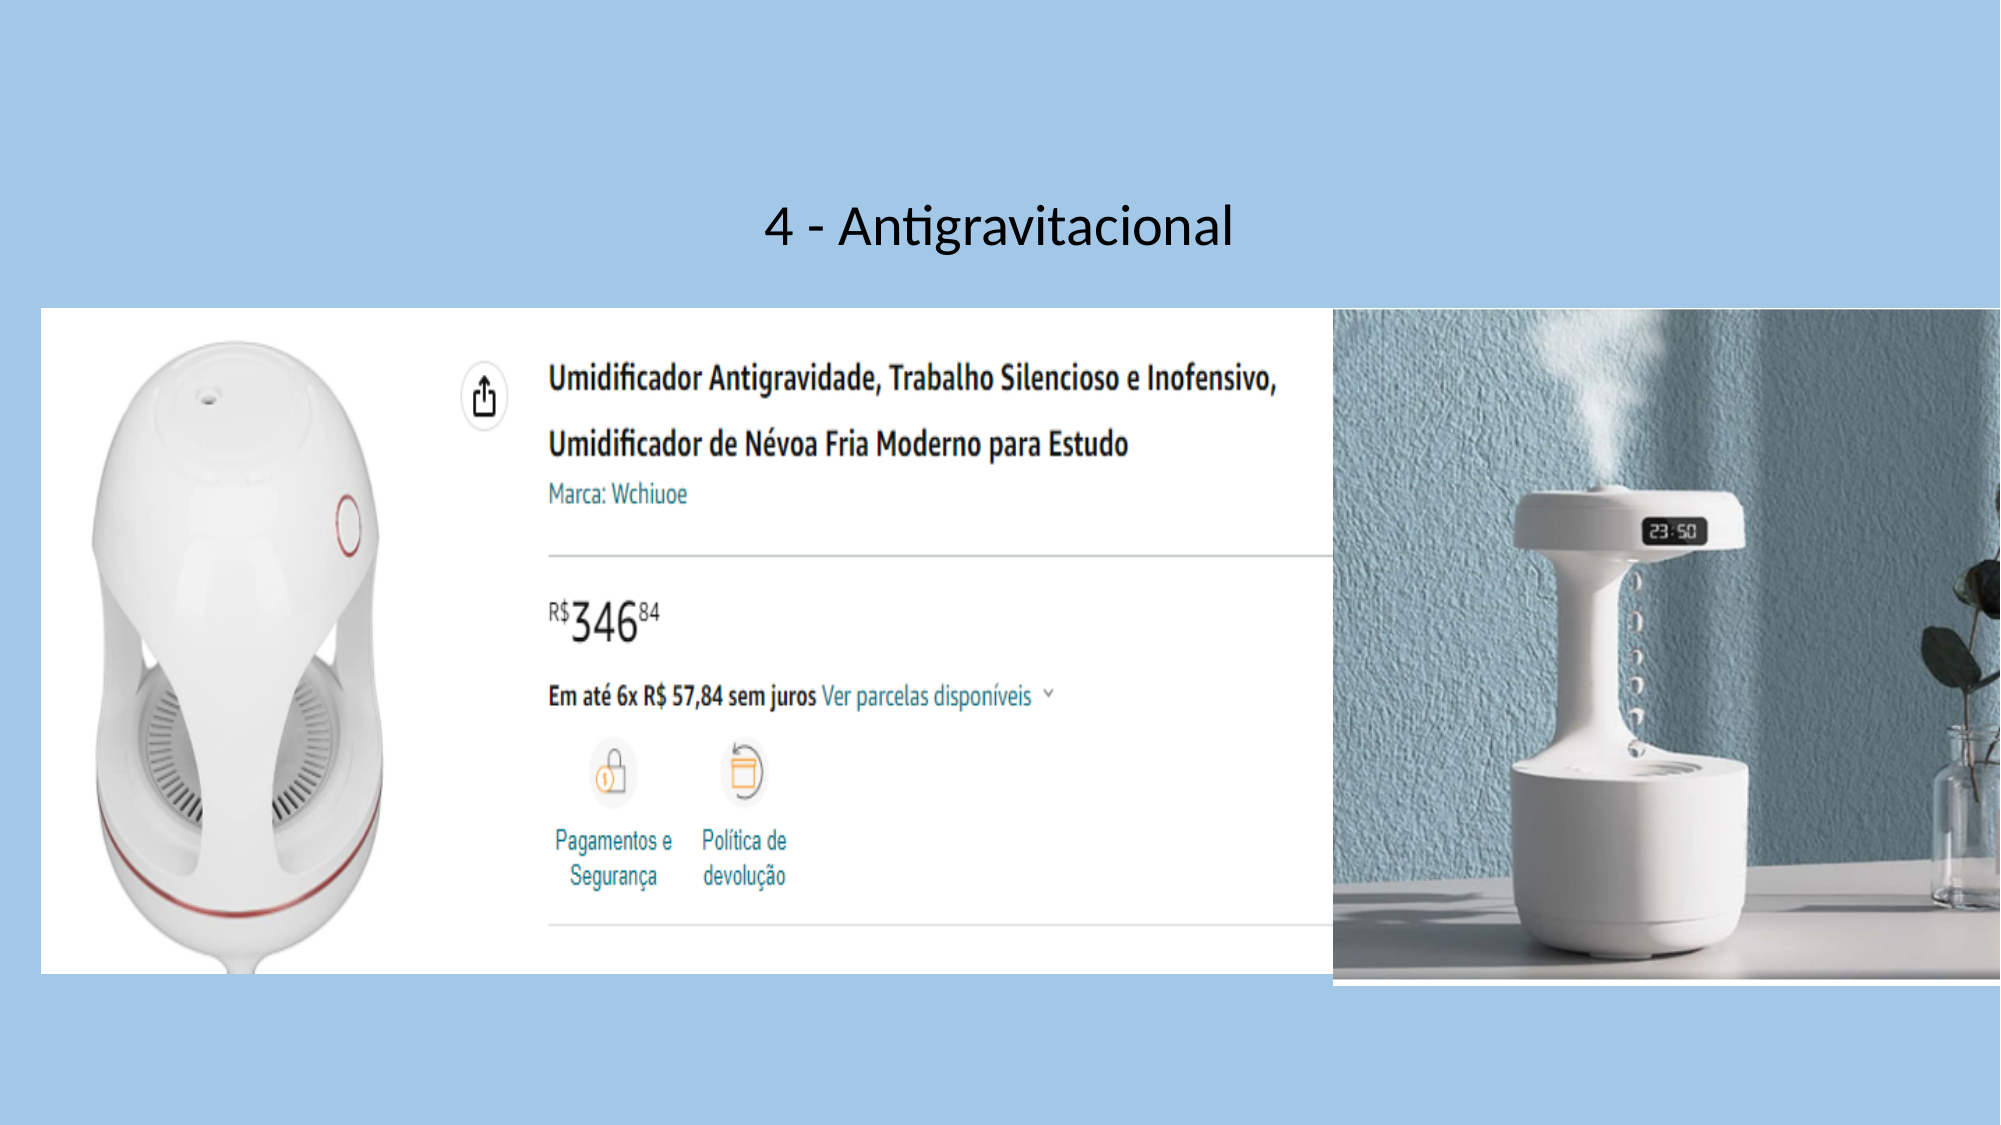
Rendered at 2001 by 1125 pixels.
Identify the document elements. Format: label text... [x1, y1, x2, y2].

text_box 4 - Antigravitacional [277, 179, 1723, 266]
picture [41, 308, 2000, 986]
